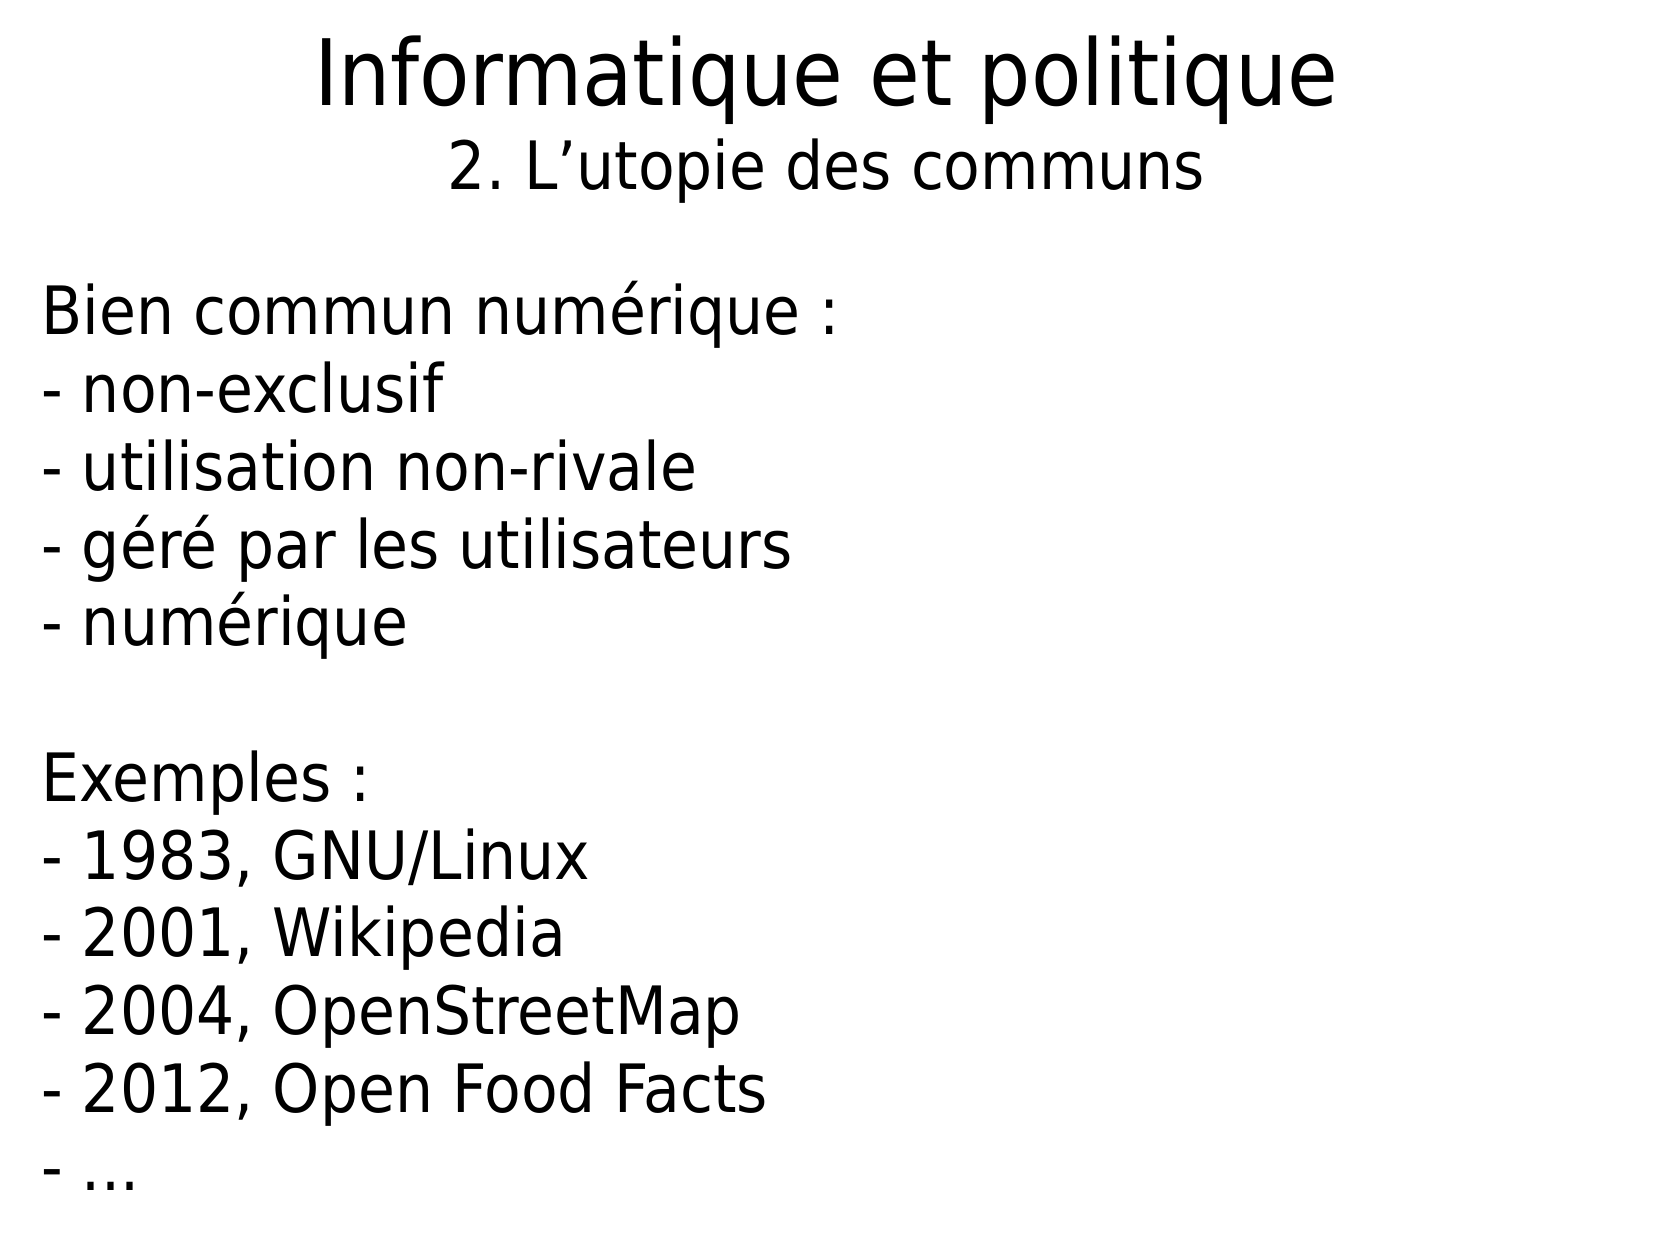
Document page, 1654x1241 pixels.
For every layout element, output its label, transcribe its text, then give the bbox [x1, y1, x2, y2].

title Bien commun numérique : - non-exclusif - utilisation non-rivale - géré par les utilisateurs - numérique Exemples : - 1983, GNU/Linux - 2001, Wikipedia - 2004, OpenStreetMap - 2012, Open Food Facts - ... [41, 272, 1613, 1241]
title Informatique et politique 2. L’utopie des communs [41, 12, 1613, 214]
